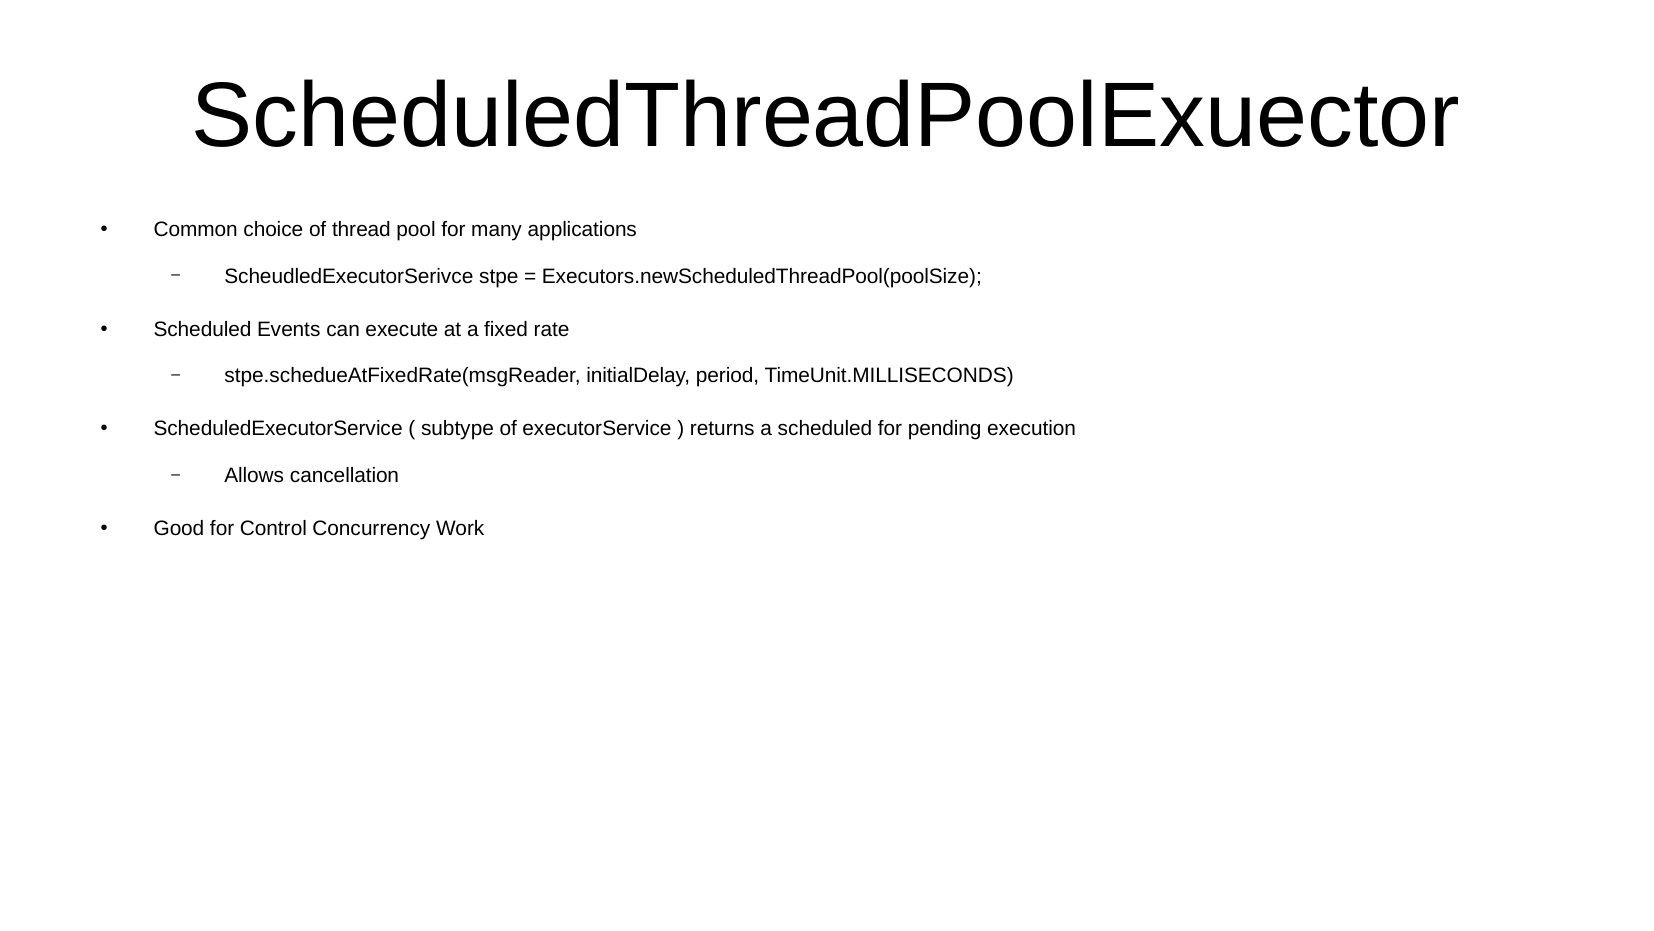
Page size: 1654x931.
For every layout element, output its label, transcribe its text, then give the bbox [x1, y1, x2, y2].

title ScheduledThreadPoolExuector [82, 37, 1571, 193]
list Common choice of thread pool for many applications ScheudledExecutorSerivce stpe = Executors.newScheduledThreadPool(poolSize); Scheduled Events can execute at a fixed rate stpe.schedueAtFixedRate(msgReader, initialDelay, period, TimeUnit.MILLISECONDS) ScheduledExecutorService ( subtype of executorService ) returns a scheduled for pending execution Allows cancellation Good for Control Concurrency Work [82, 217, 1613, 901]
